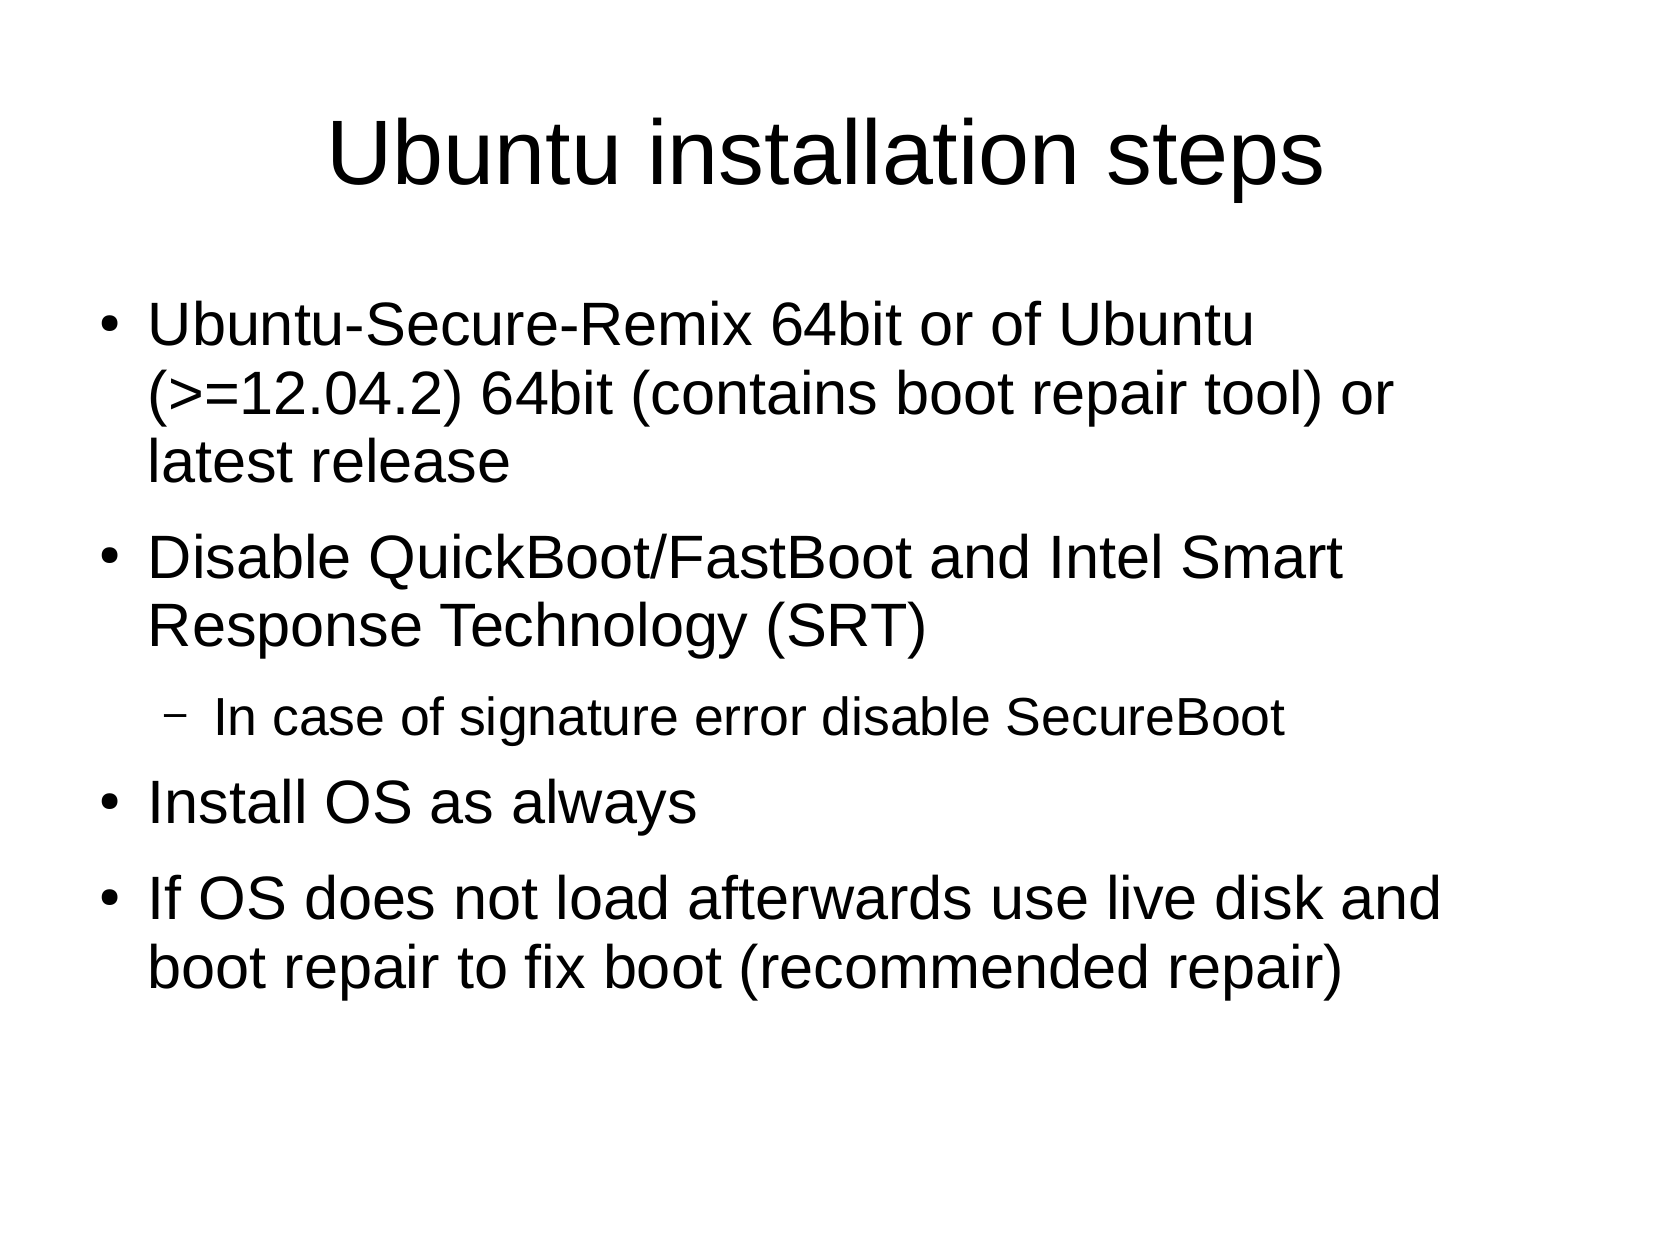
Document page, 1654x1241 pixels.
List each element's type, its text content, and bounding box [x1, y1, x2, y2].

list Ubuntu-Secure-Remix 64bit or of Ubuntu (>=12.04.2) 64bit (contains boot repair tool) or latest release Disable QuickBoot/FastBoot and Intel Smart Response Technology (SRT) In case of signature error disable SecureBoot Install OS as always If OS does not load afterwards use live disk and boot repair to fix boot (recommended repair) [82, 290, 1538, 1010]
title Ubuntu installation steps [82, 49, 1571, 257]
